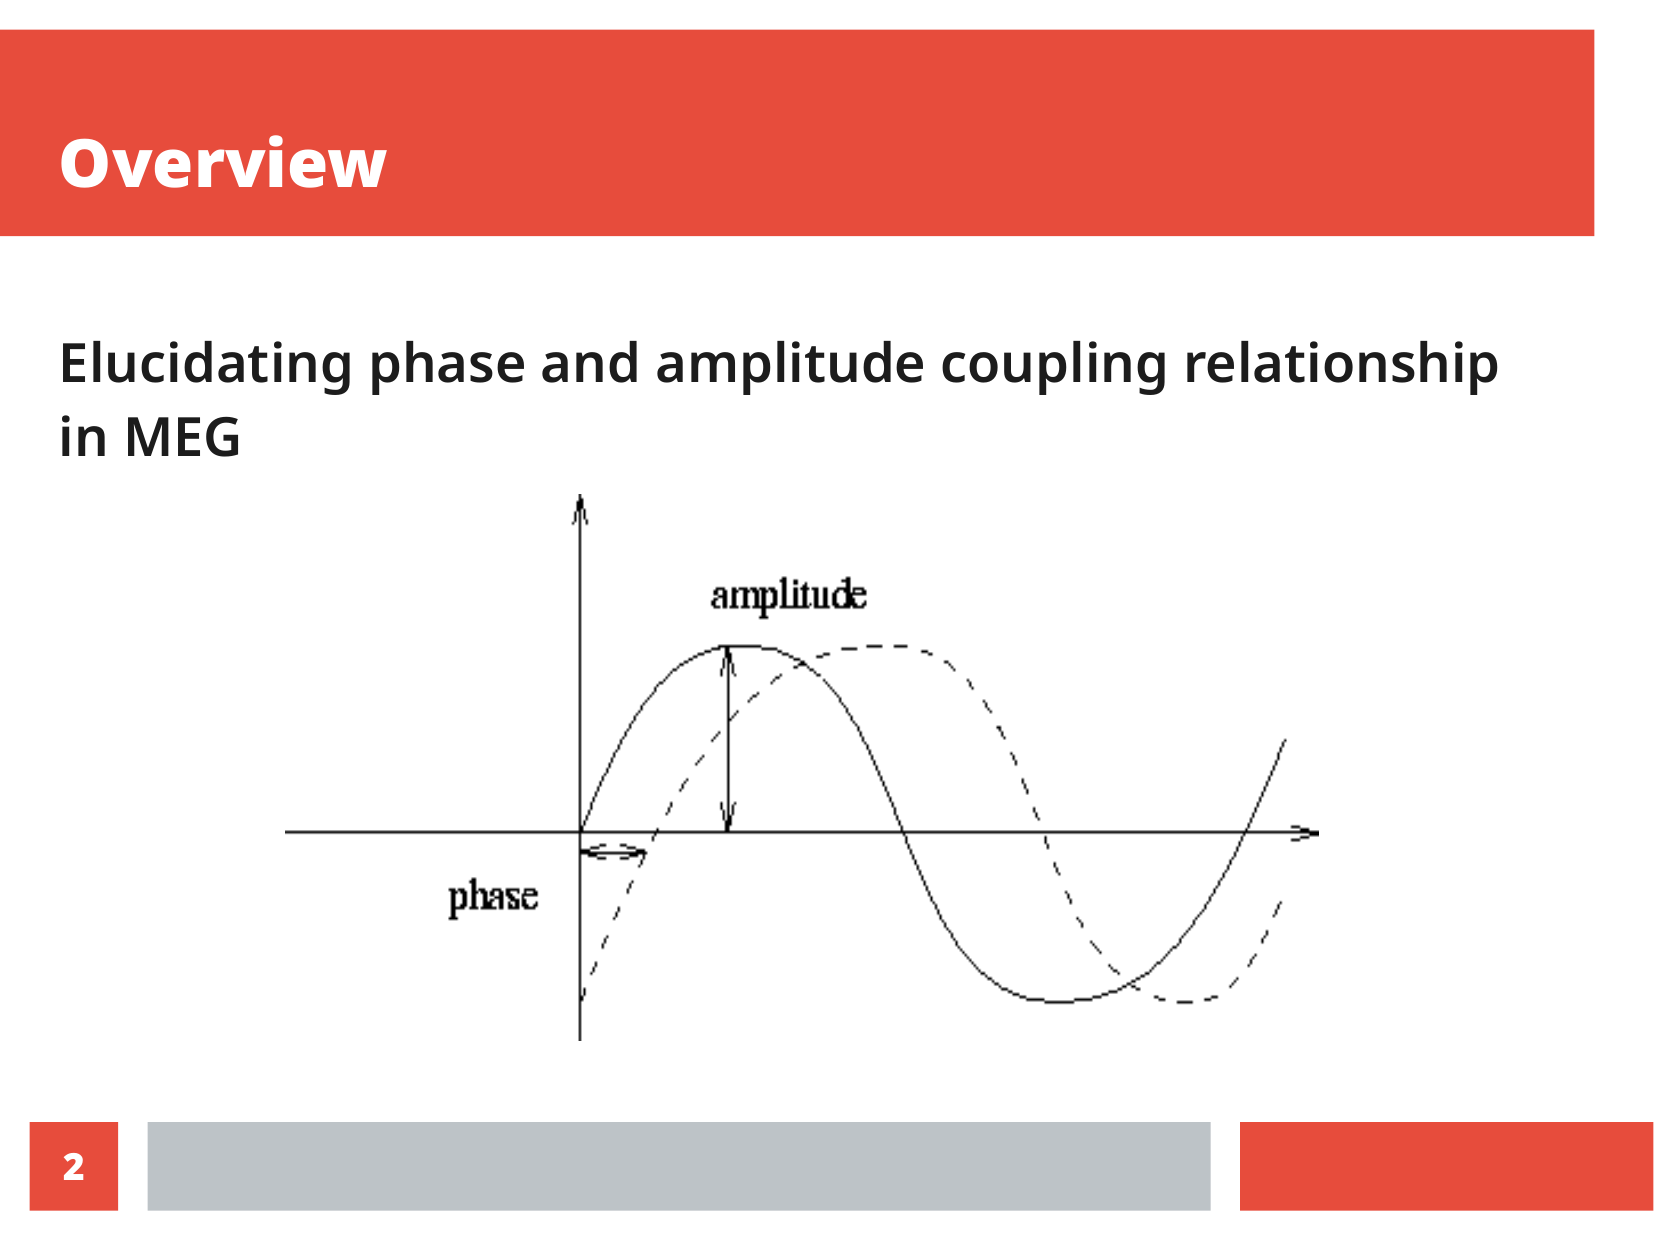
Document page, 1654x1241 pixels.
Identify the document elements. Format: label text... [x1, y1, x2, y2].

list Elucidating phase and amplitude coupling relationship in MEG [59, 324, 1565, 1093]
title Overview [59, 59, 1595, 207]
picture [285, 494, 1319, 1041]
